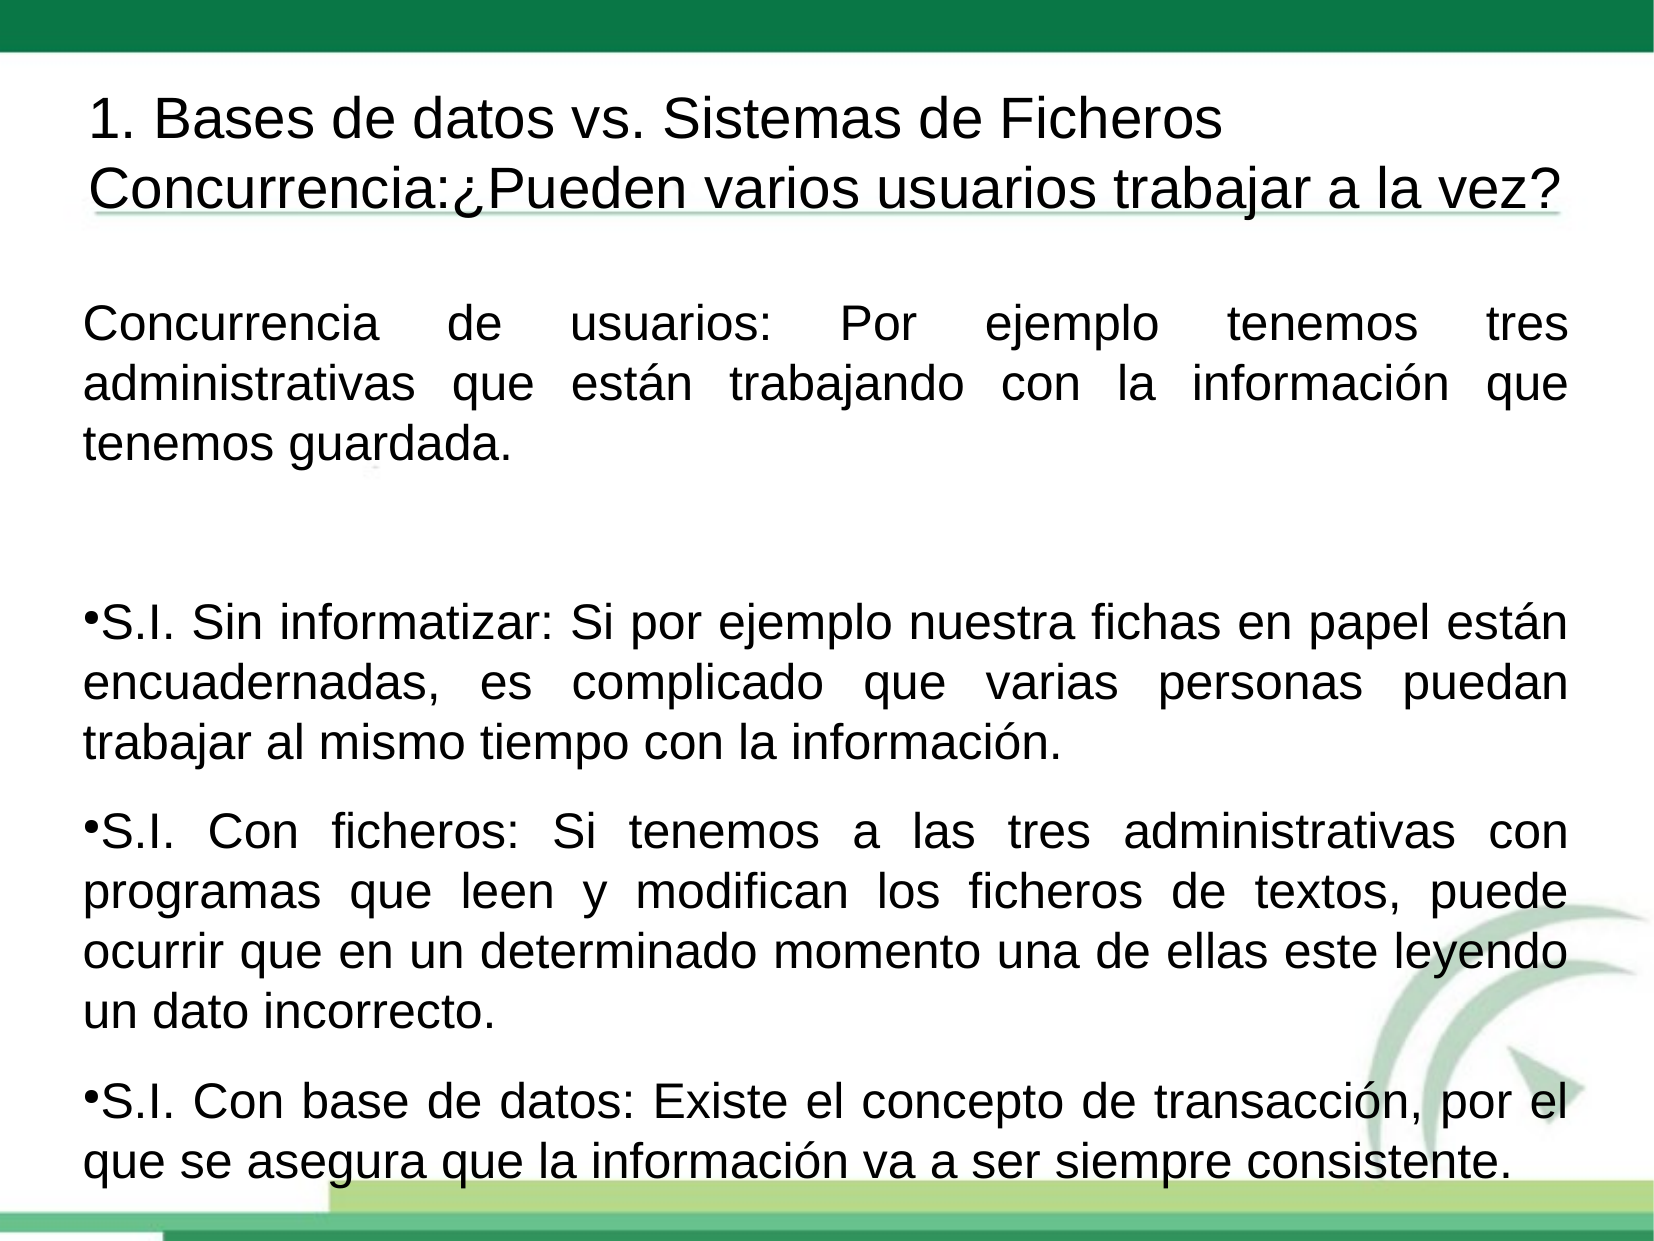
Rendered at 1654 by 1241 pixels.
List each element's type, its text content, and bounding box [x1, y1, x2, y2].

subtitle Concurrencia de usuarios: Por ejemplo tenemos tres administrativas que están trabajando con la información que tenemos guardada. S.I. Sin informatizar: Si por ejemplo nuestra fichas en papel están encuadernadas, es complicado que varias personas puedan trabajar al mismo tiempo con la información. S.I. Con ficheros: Si tenemos a las tres administrativas con programas que leen y modifican los ficheros de textos, puede ocurrir que en un determinado momento una de ellas este leyendo un dato incorrecto. S.I. Con base de datos: Existe el concepto de transacción, por el que se asegura que la información va a ser siempre consistente. [82, 290, 1571, 1109]
title 1. Bases de datos vs. Sistemas de Ficheros Concurrencia:¿Pueden varios usuarios trabajar a la vez? [88, 54, 1577, 247]
